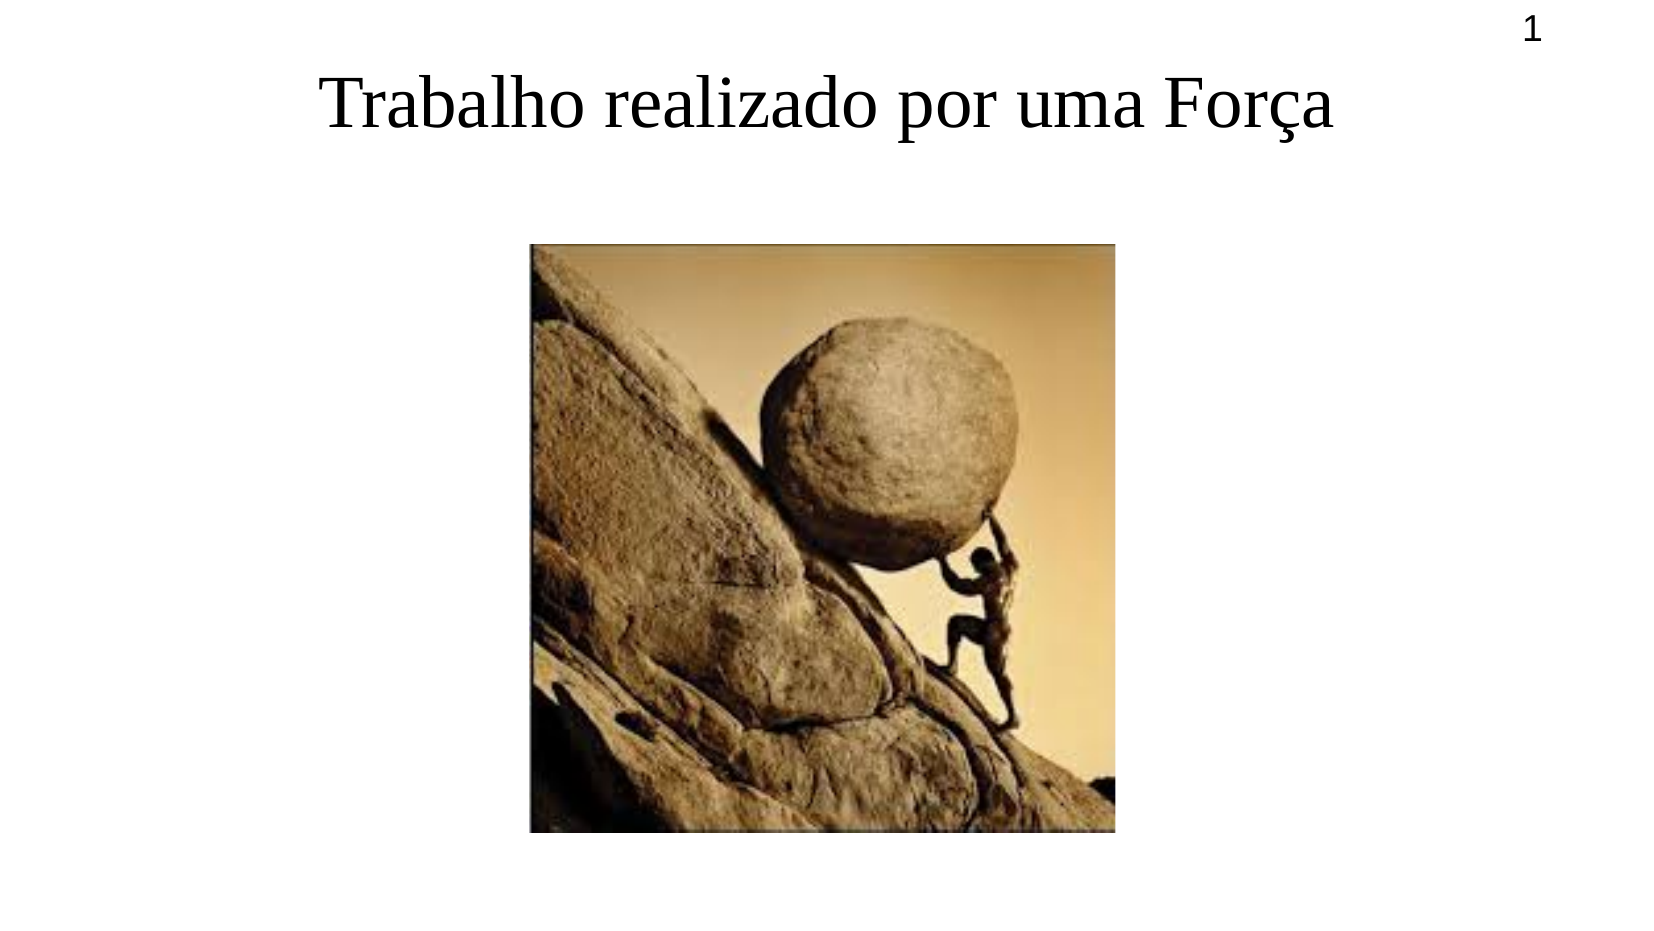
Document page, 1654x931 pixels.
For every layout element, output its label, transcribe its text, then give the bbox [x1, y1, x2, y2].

picture [529, 244, 1116, 833]
text_box Trabalho realizado por uma Força [303, 11, 1351, 152]
text_box <number> [1507, 0, 1654, 71]
